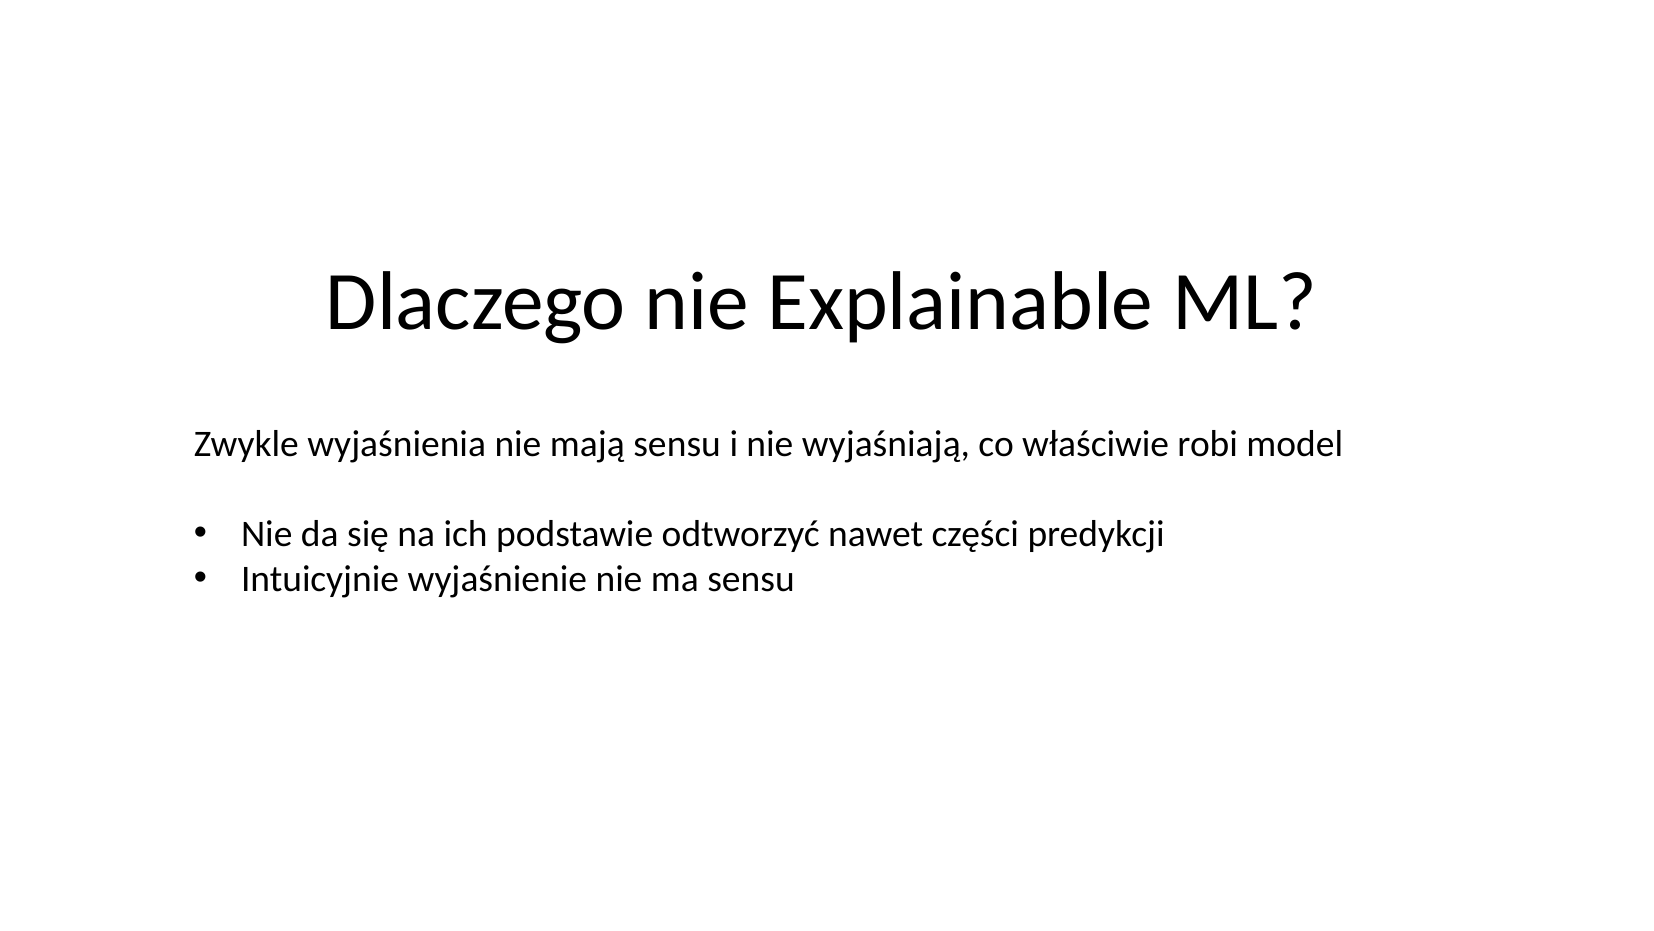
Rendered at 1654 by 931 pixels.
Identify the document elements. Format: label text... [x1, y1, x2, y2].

text_box Dlaczego nie Explainable ML? [310, 238, 1576, 355]
text_box Zwykle wyjaśnienia nie mają sensu i nie wyjaśniają, co właściwie robi model Nie da się na ich podstawie odtworzyć nawet części predykcji Intuicyjnie wyjaśnienie nie ma sensu [179, 411, 1644, 700]
